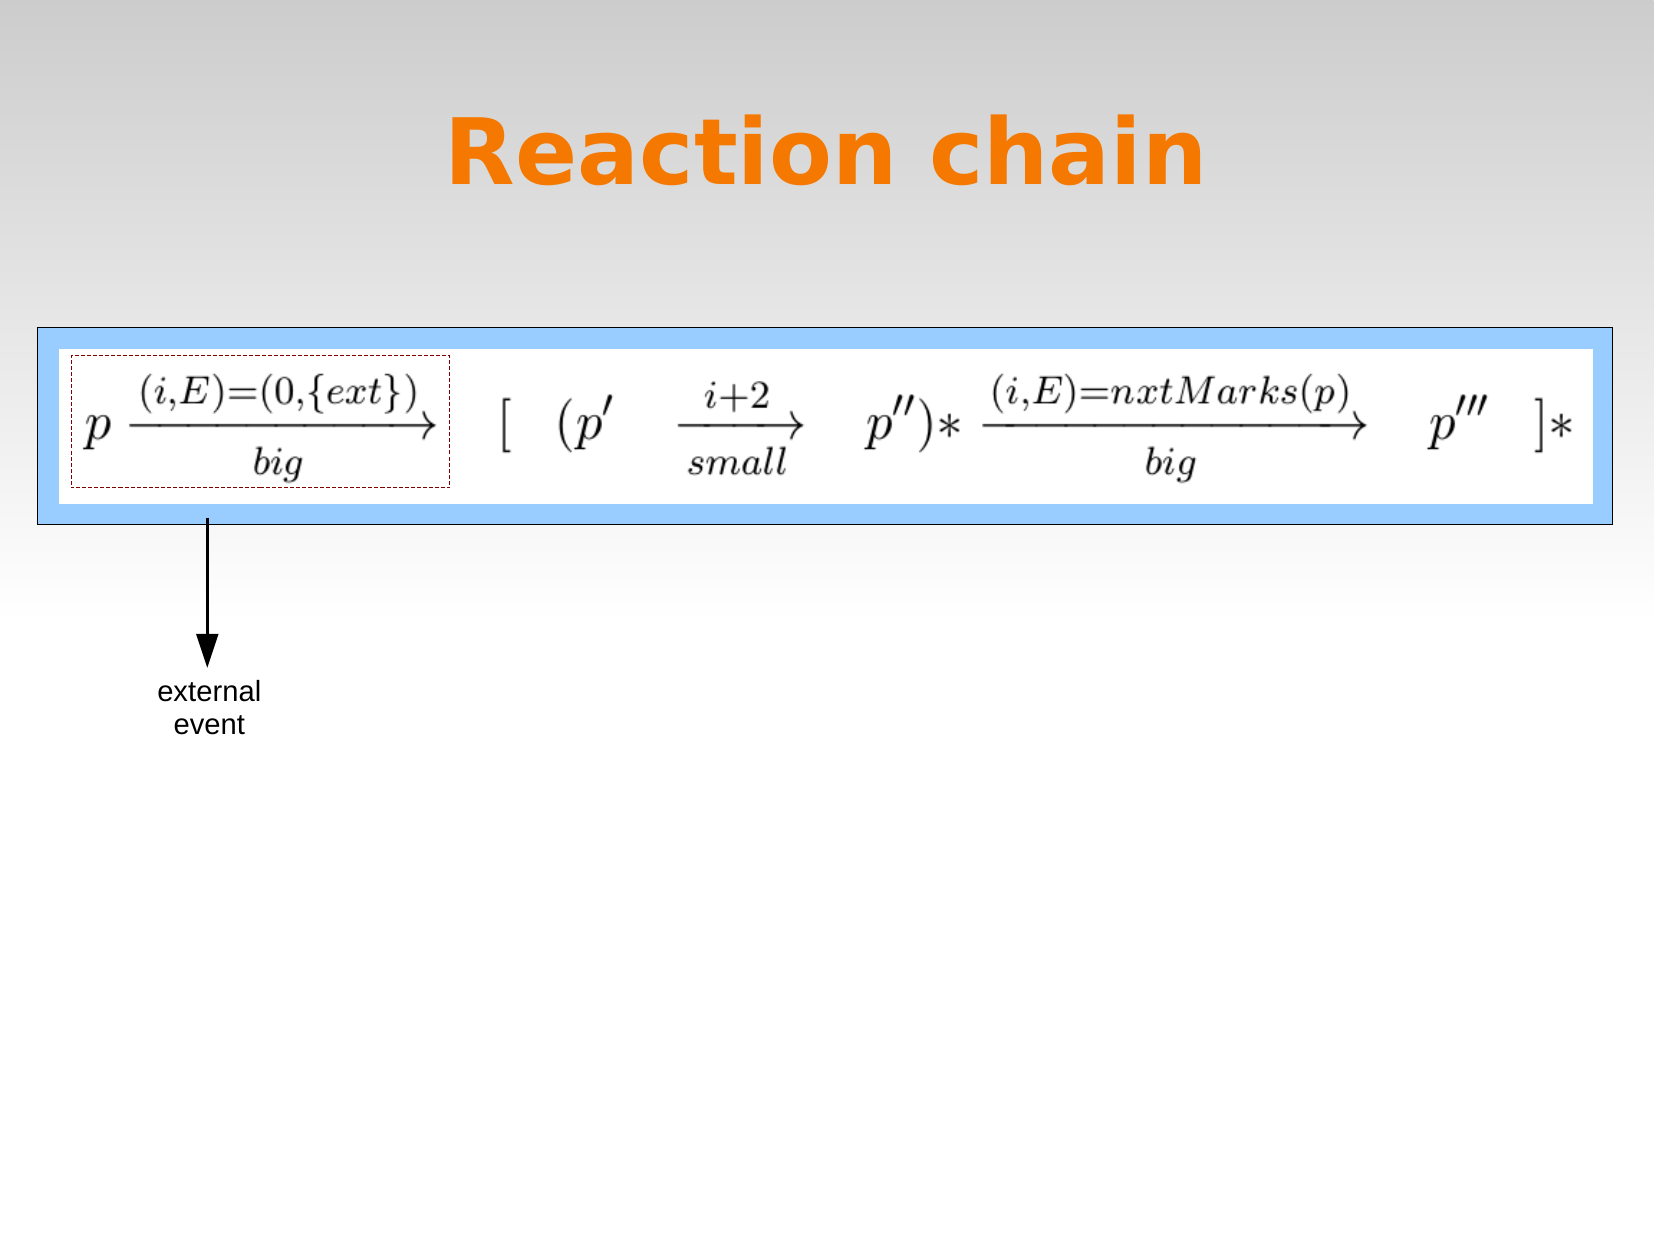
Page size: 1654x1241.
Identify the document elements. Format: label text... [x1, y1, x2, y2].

picture [59, 349, 1593, 504]
text_box [37, 327, 1613, 525]
text_box external event [142, 667, 277, 749]
title Reaction chain [82, 49, 1571, 257]
